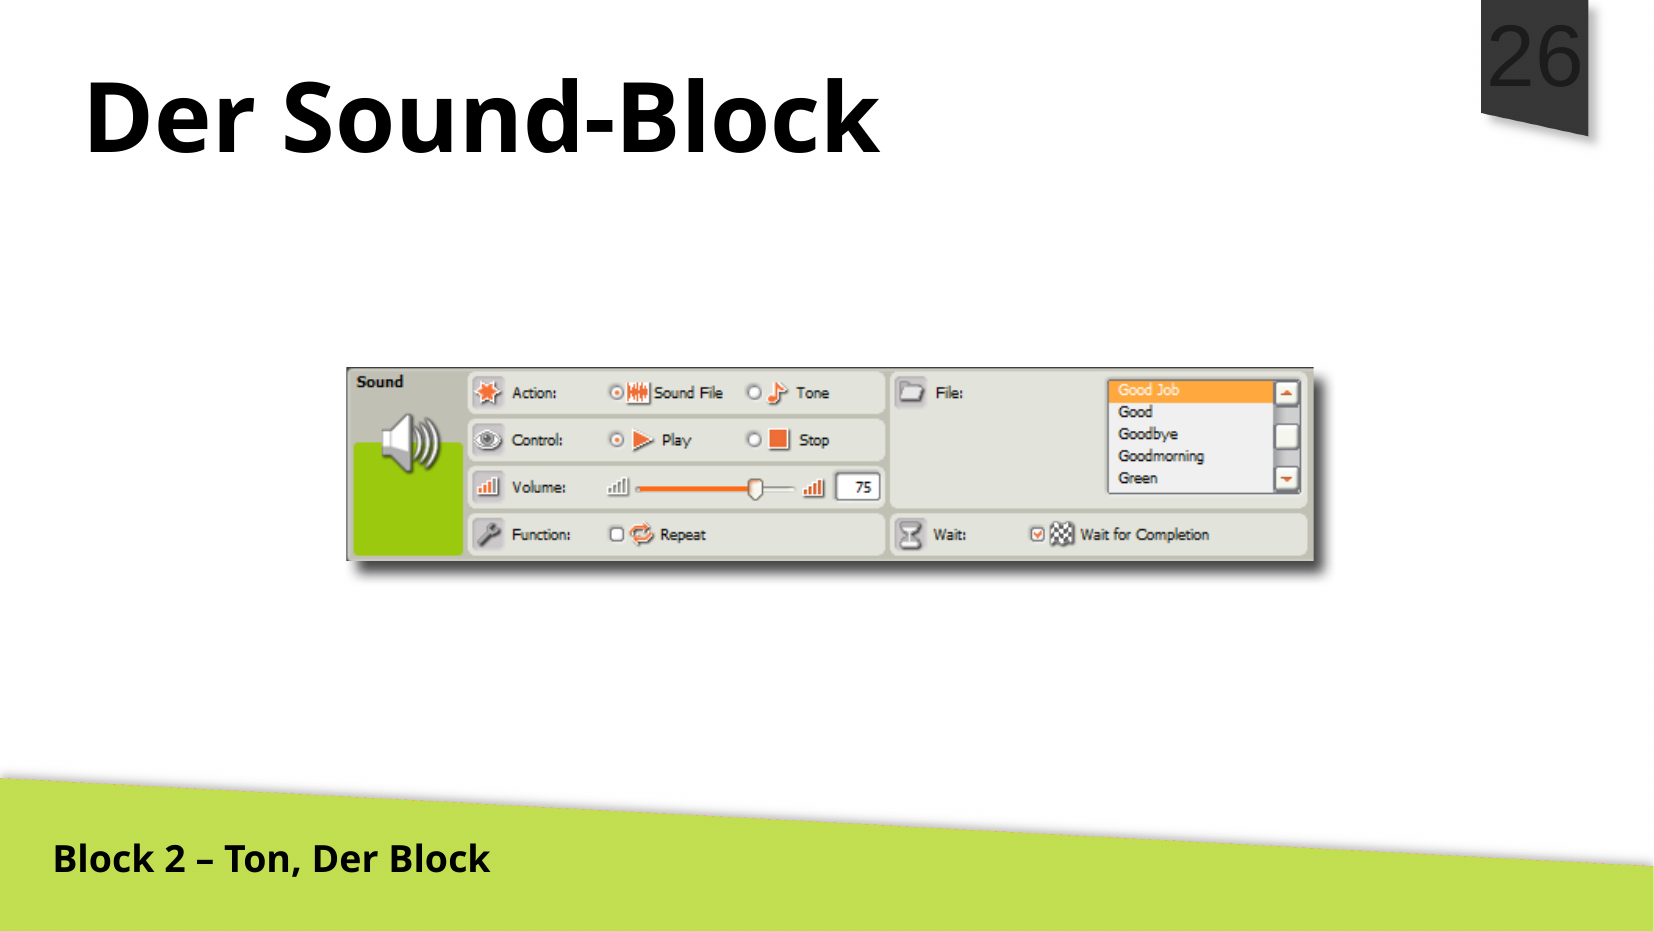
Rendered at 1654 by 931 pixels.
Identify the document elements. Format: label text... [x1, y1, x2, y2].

picture [0, 0, 1654, 931]
title Der Sound-Block [82, 37, 1418, 193]
text_box Block 2 – Ton, Der Block [37, 825, 863, 901]
text_box <Foliennummer> [923, 0, 1599, 141]
